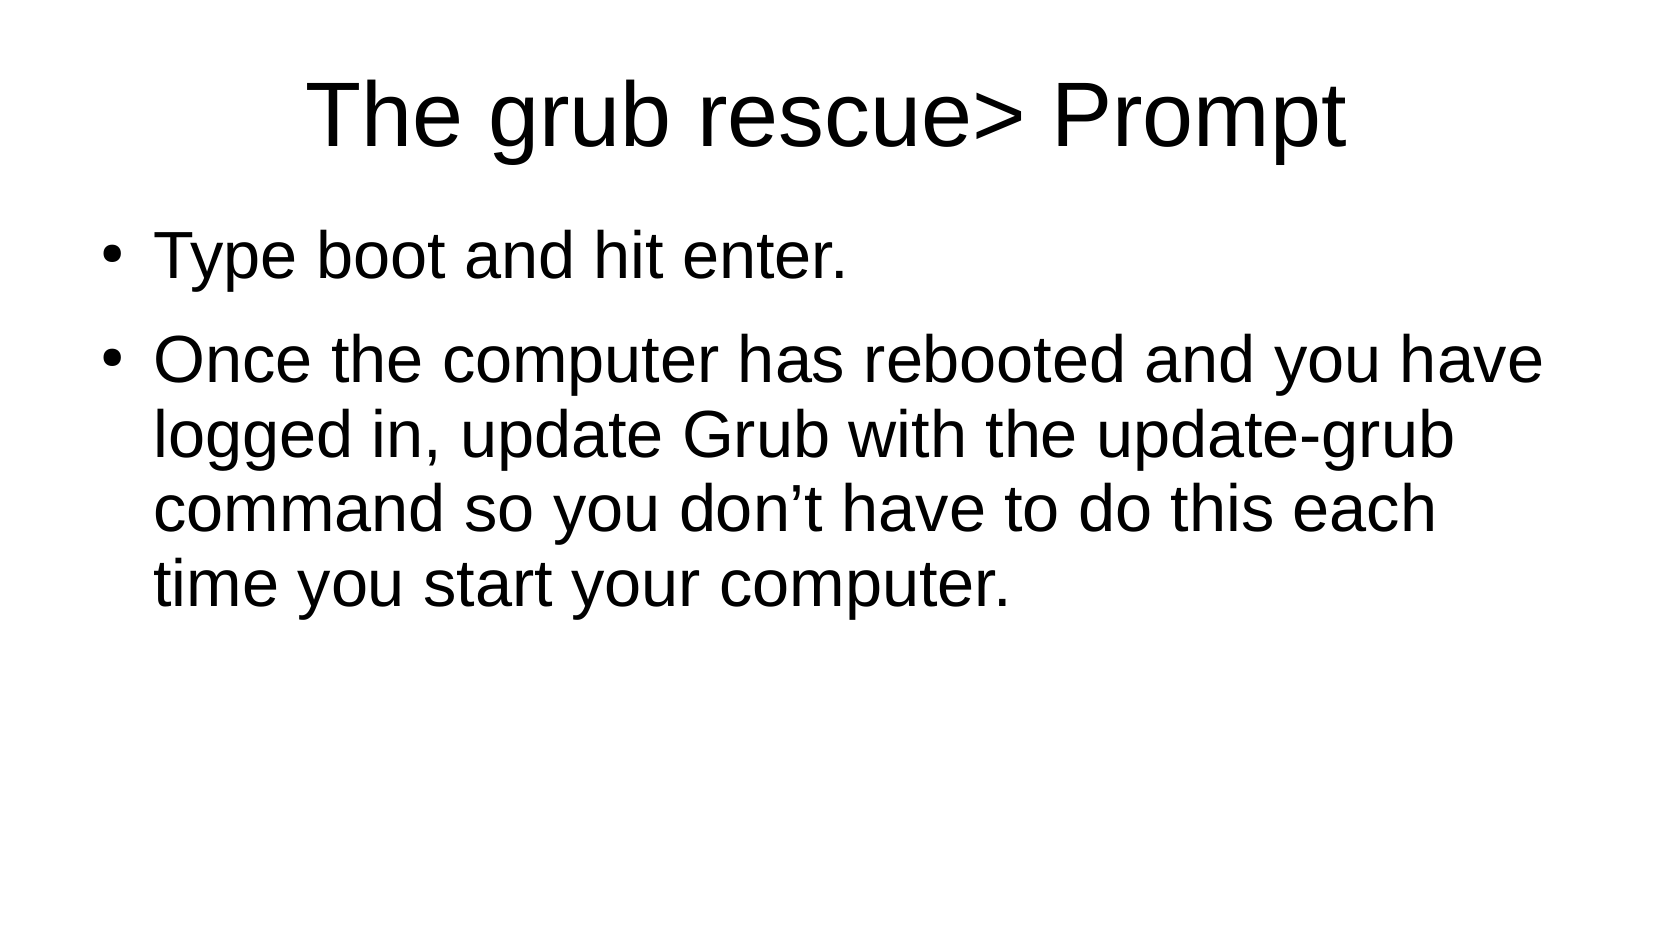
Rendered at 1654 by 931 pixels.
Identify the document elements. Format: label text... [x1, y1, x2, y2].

list Type boot and hit enter. Once the computer has rebooted and you have logged in, update Grub with the update-grub command so you don’t have to do this each time you start your computer. [82, 217, 1571, 758]
title The grub rescue> Prompt [82, 37, 1571, 193]
